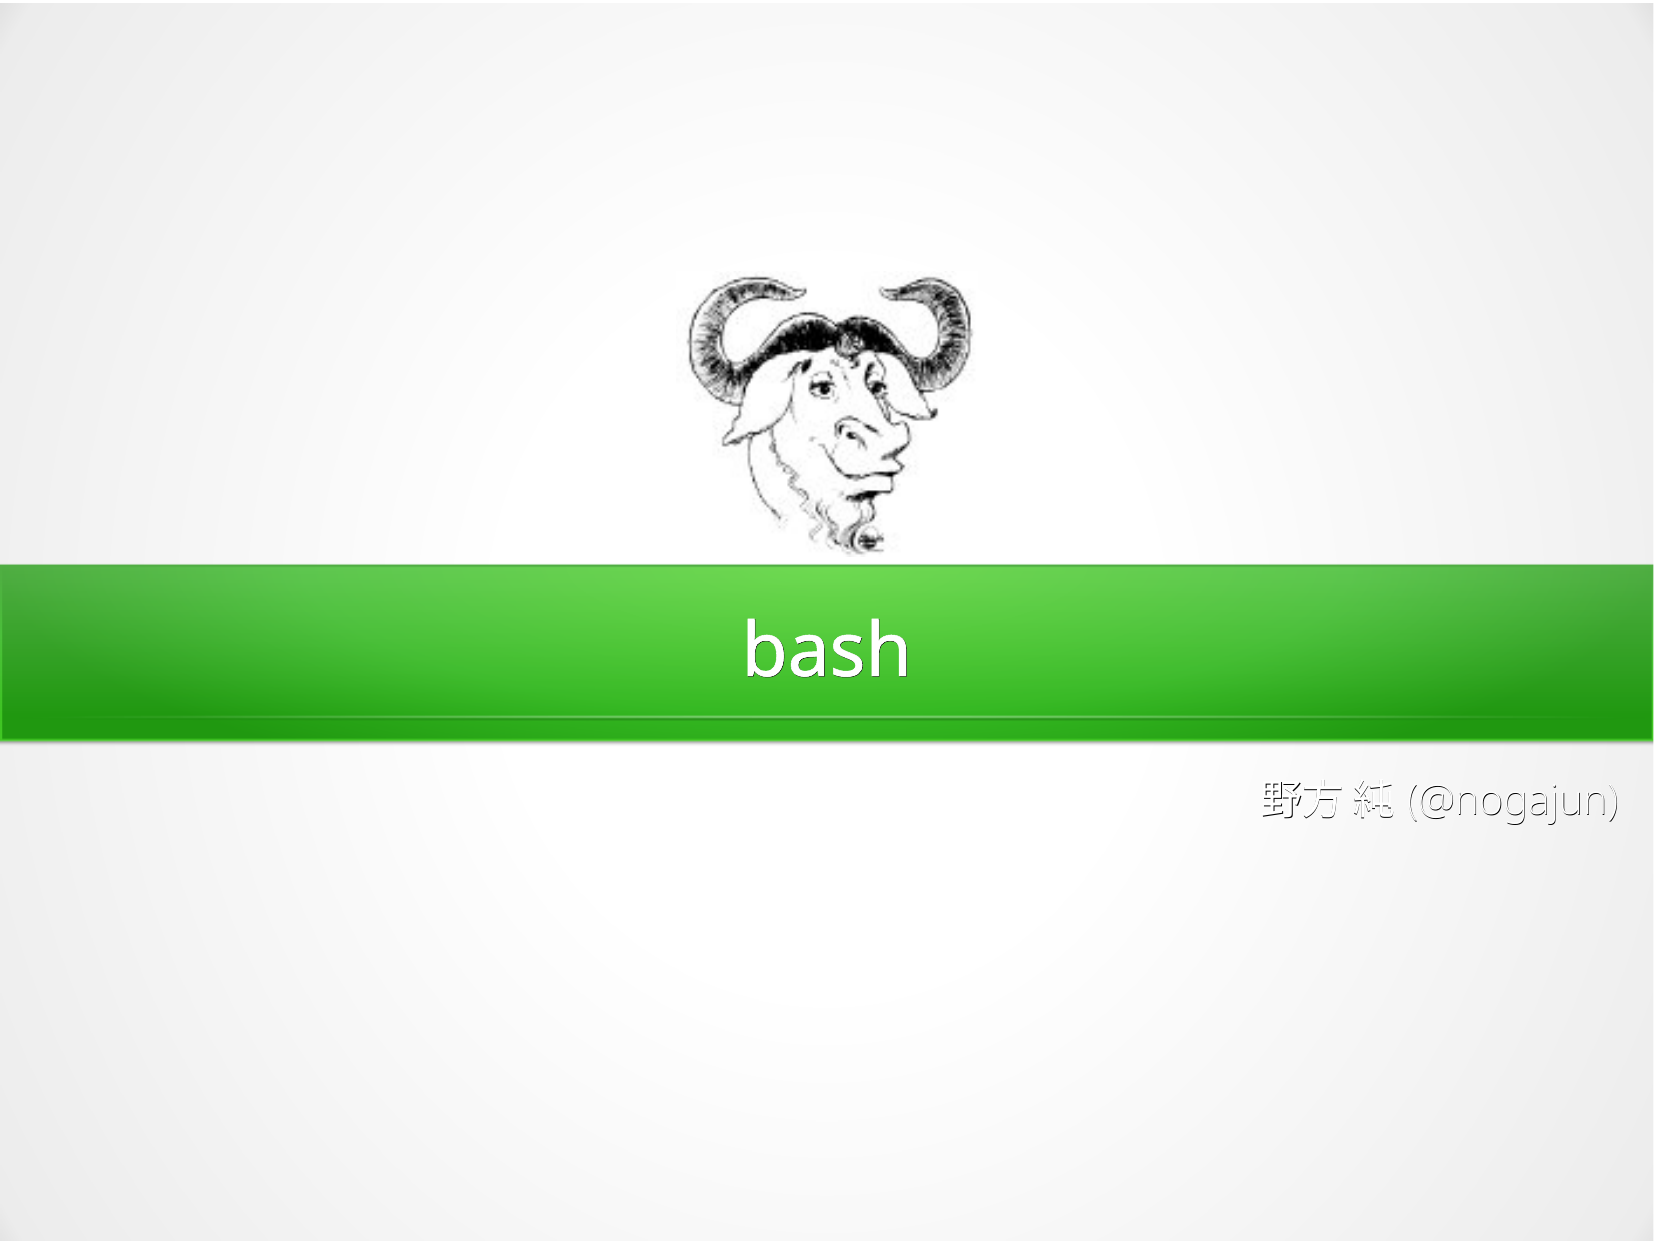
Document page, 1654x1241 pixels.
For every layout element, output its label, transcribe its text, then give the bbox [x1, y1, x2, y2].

text_box 野方 純(@nogajun) [1245, 758, 1645, 819]
picture [0, 3, 1654, 1241]
title bash [82, 578, 1571, 715]
